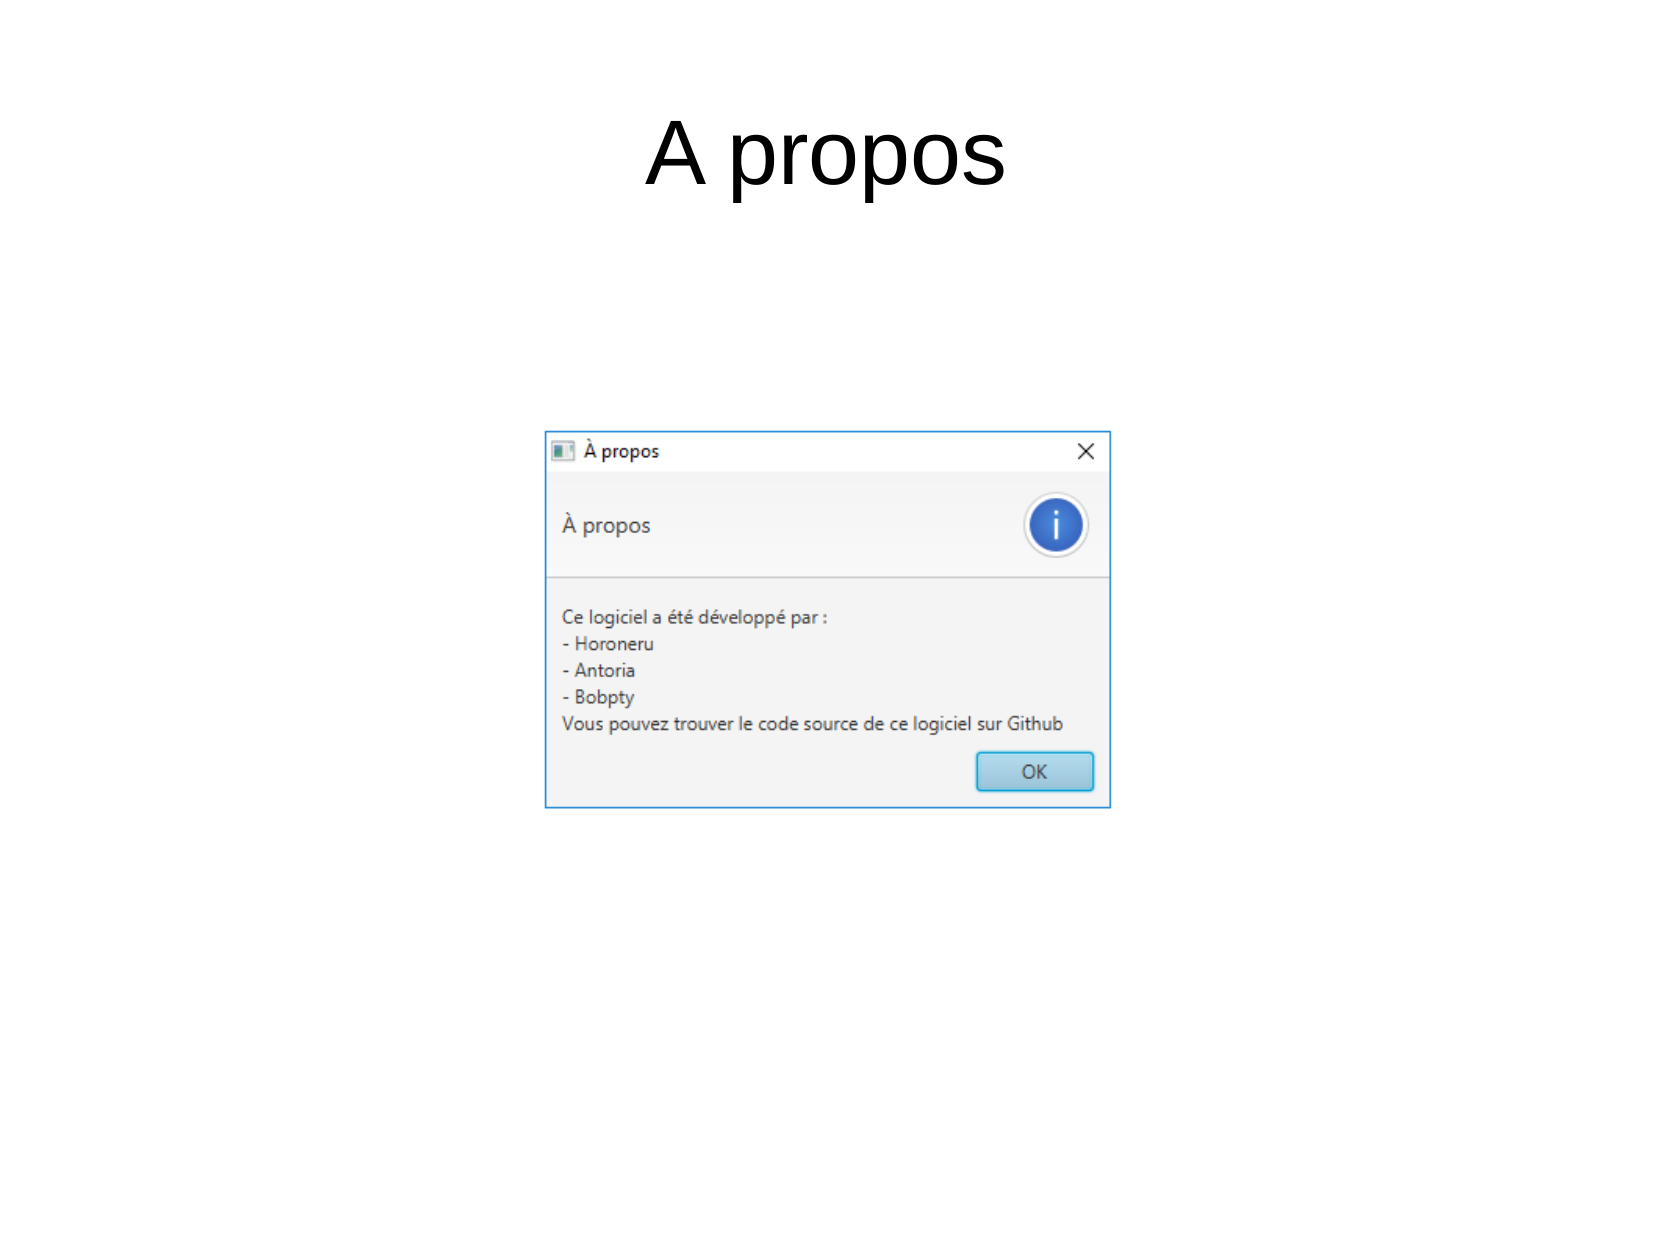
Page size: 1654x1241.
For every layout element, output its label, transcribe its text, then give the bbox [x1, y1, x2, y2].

picture [542, 428, 1116, 815]
title A propos [82, 49, 1571, 257]
